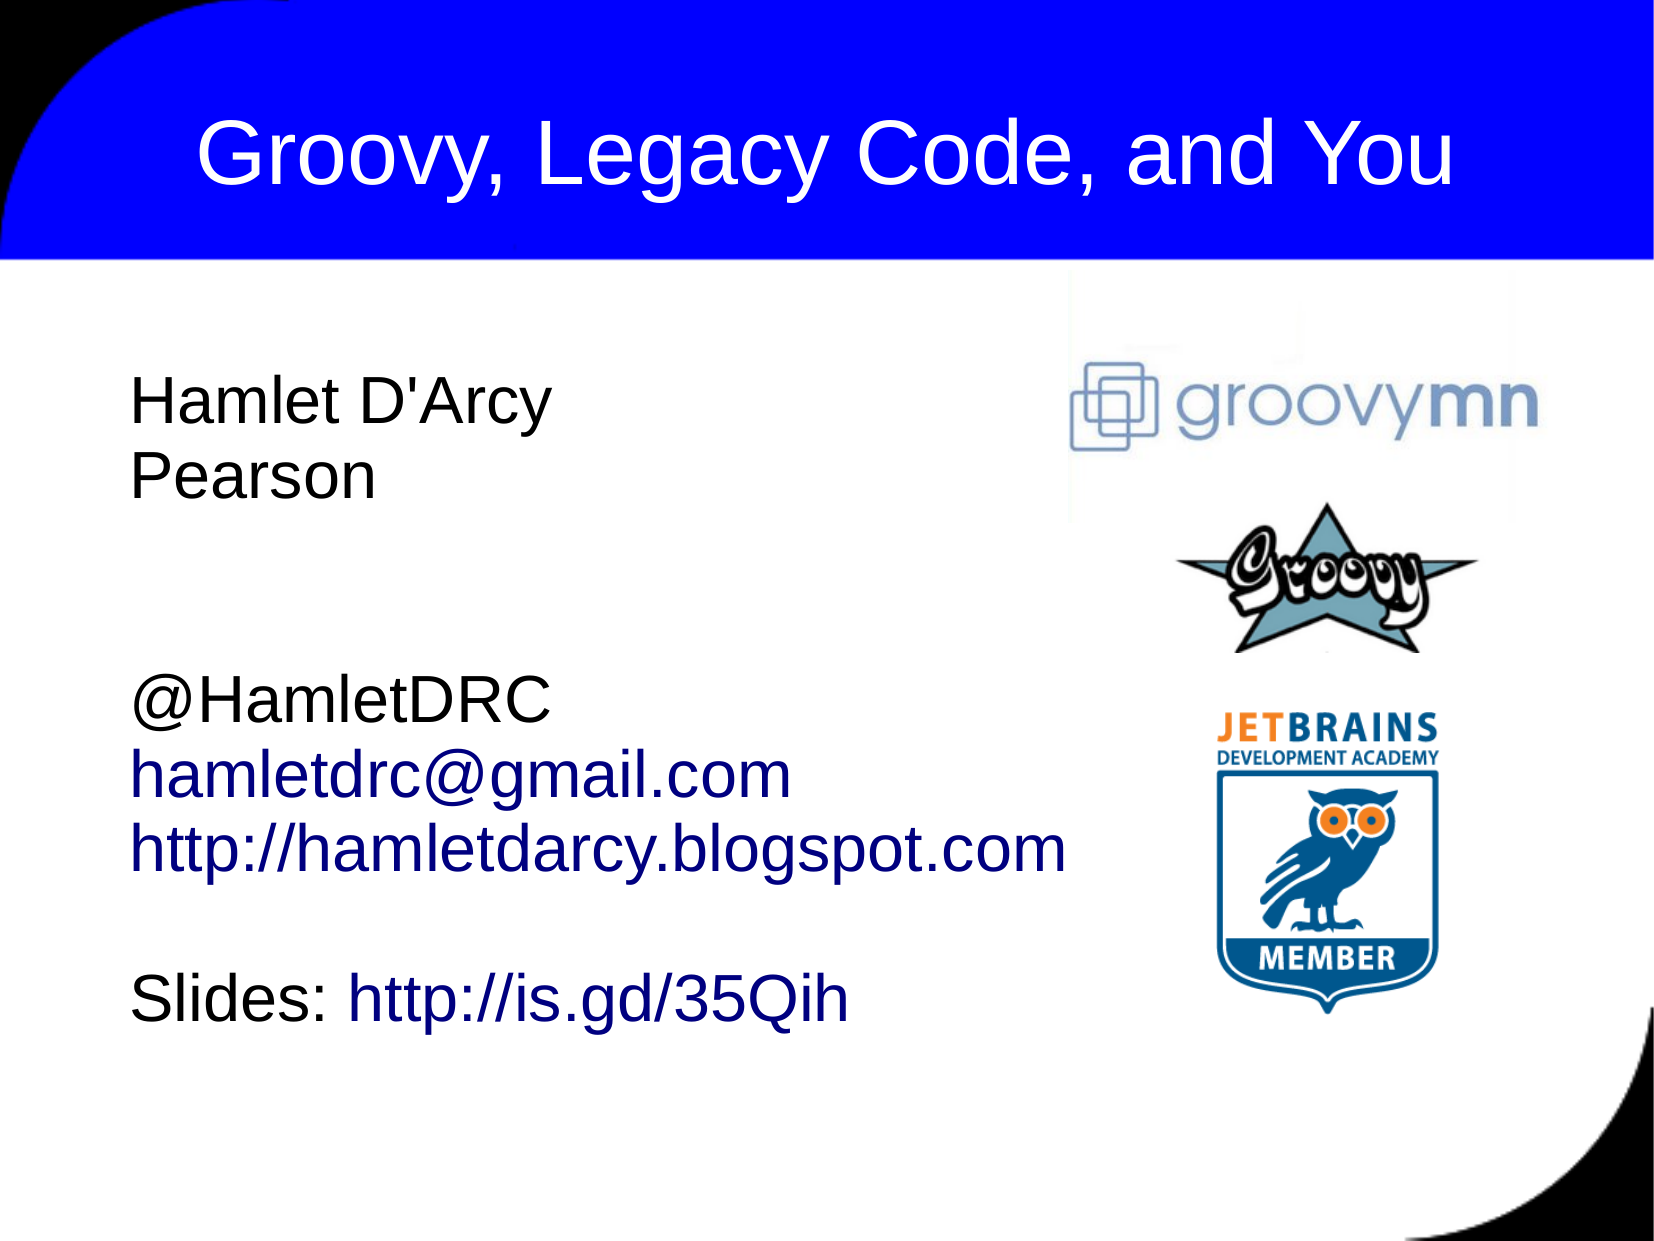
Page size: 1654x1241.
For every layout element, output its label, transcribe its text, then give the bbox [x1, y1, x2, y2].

text_box Hamlet D'Arcy Pearson @HamletDRC hamletdrc@gmail.com http://hamletdarcy.blogspot.com Slides: http://is.gd/35Qih [114, 355, 1232, 1083]
picture [0, 0, 1654, 1241]
title Groovy, Legacy Code, and You [82, 49, 1571, 257]
